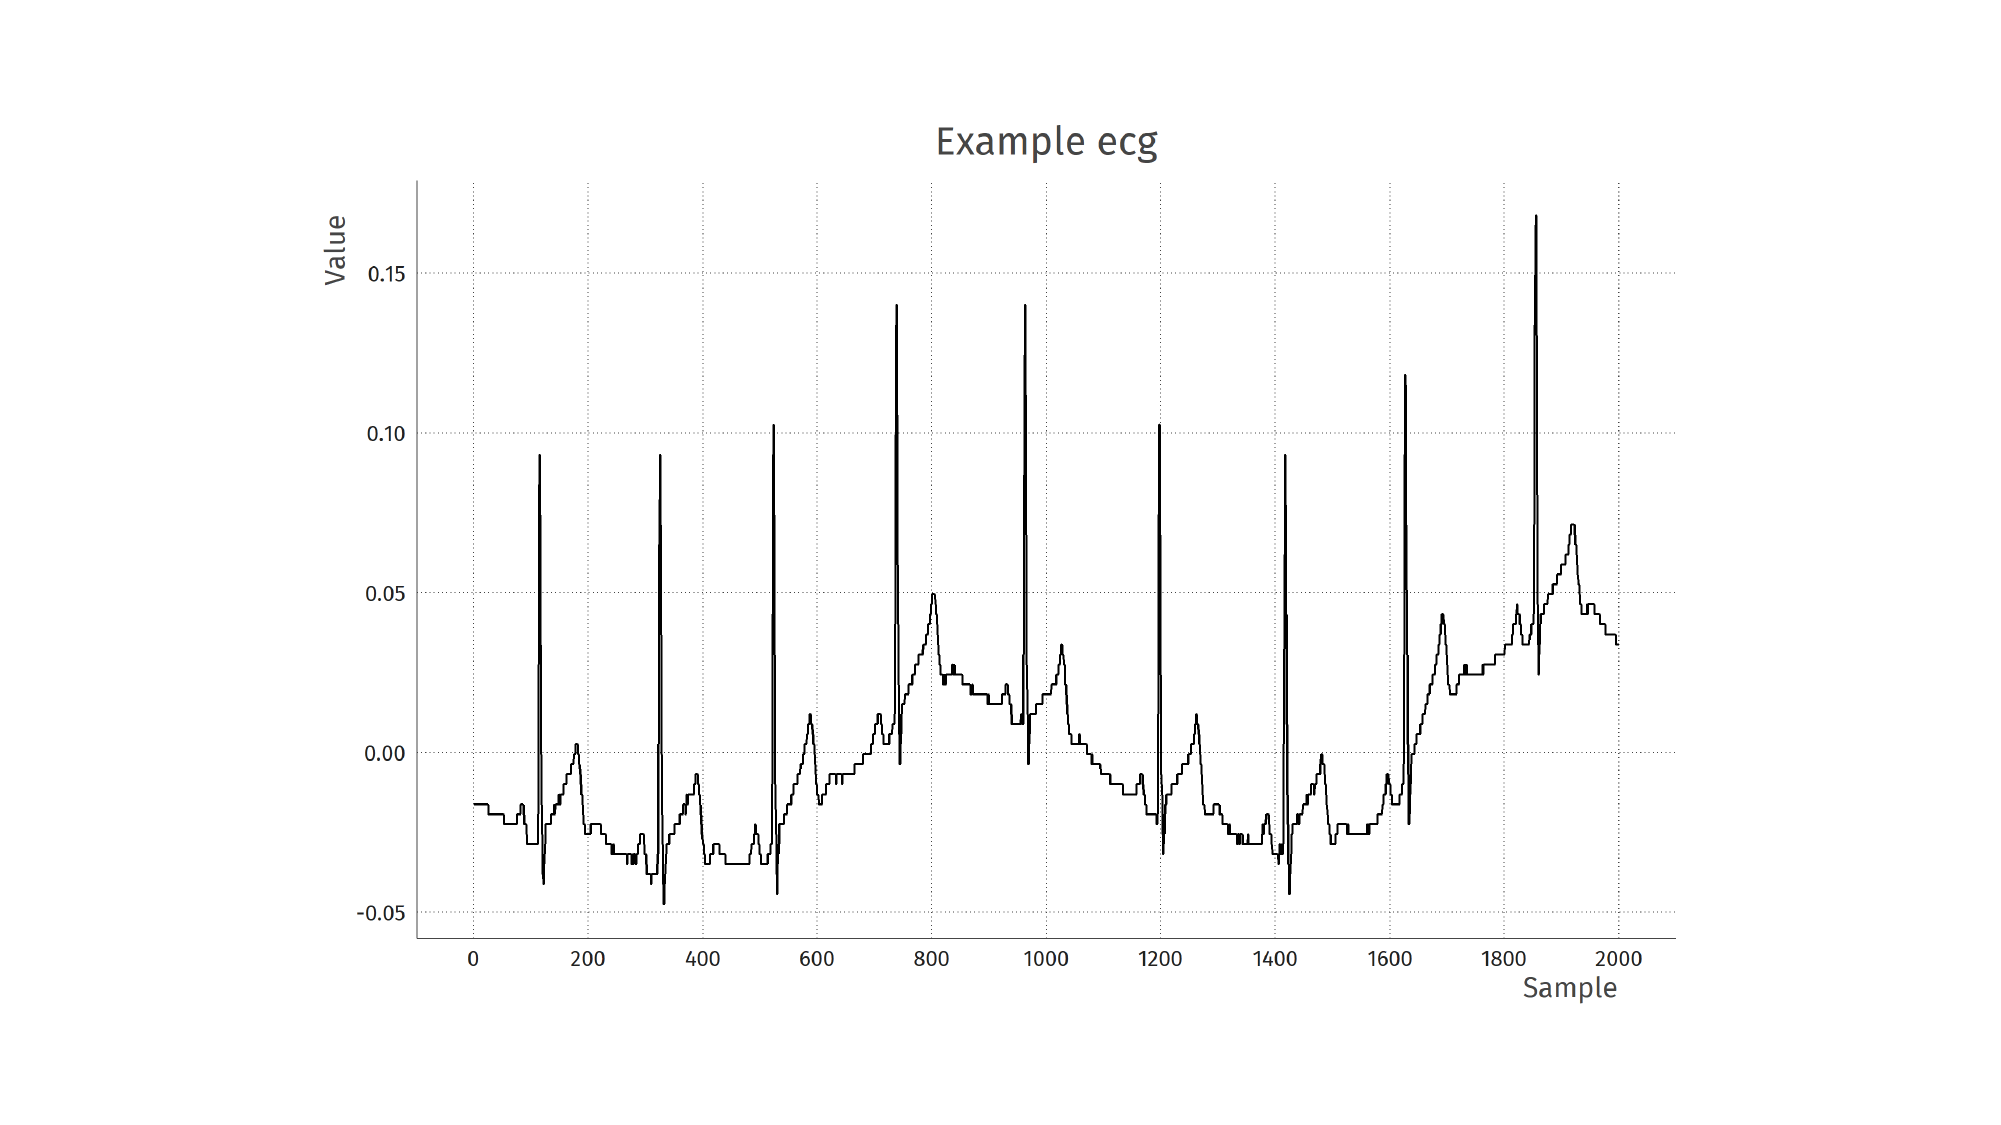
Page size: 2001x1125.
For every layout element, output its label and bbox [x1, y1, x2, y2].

picture [293, 91, 1707, 1034]
